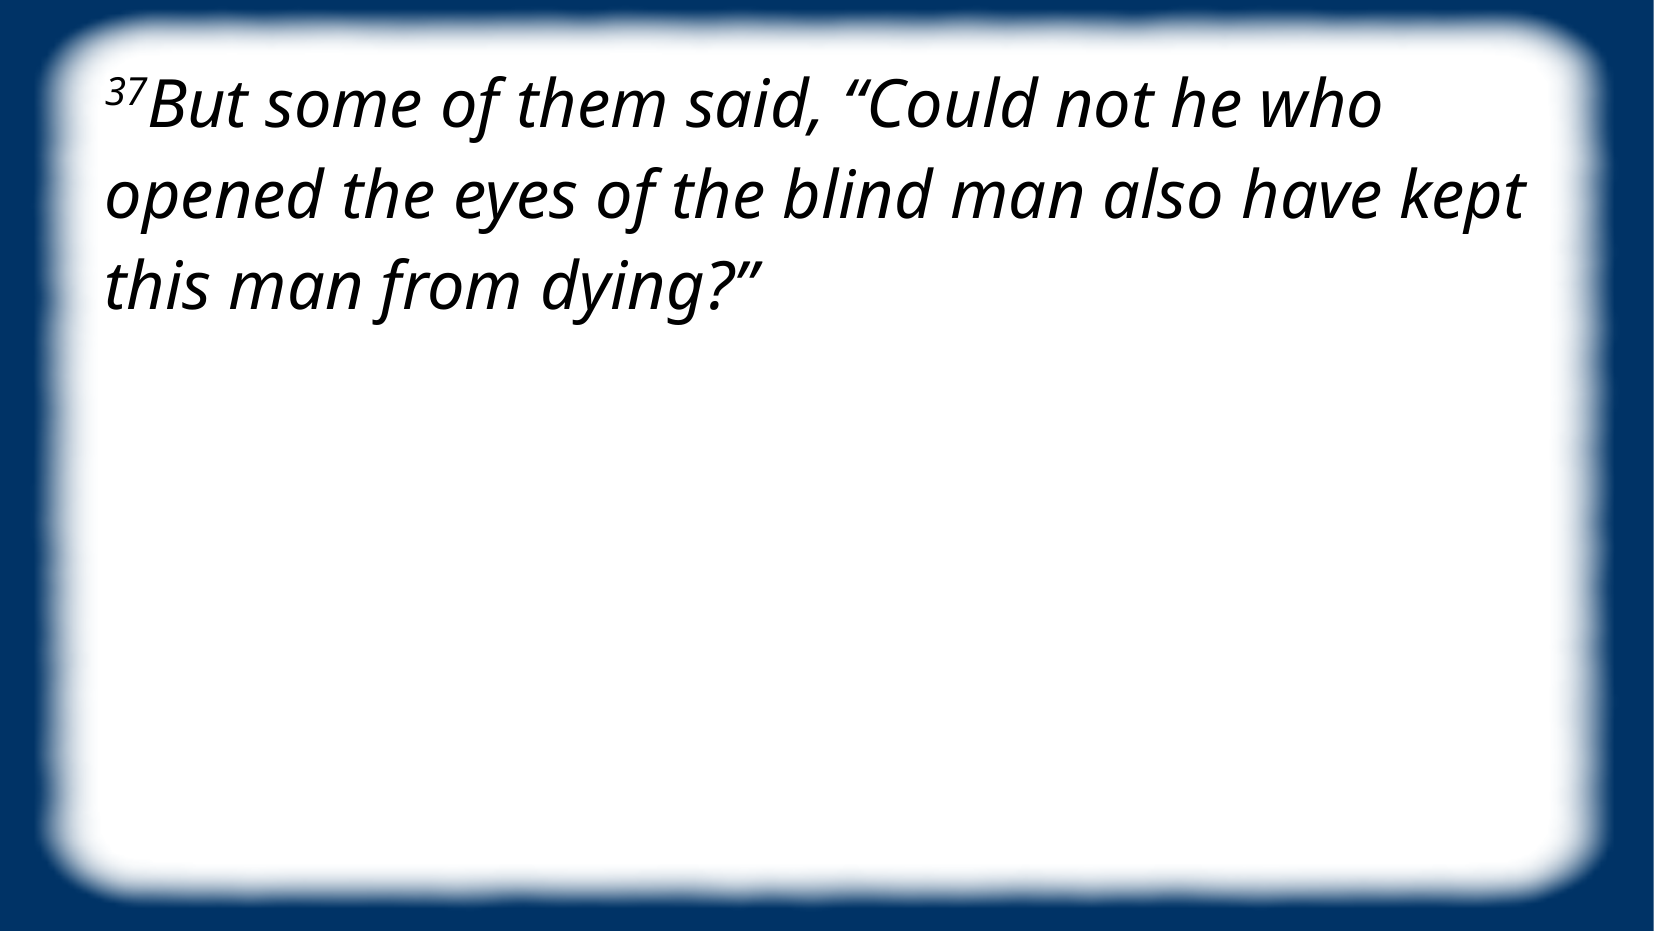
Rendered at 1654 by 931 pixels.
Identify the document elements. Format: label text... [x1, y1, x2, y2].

picture [0, 0, 1654, 931]
text_box 37But some of them said, “Could not he who opened the eyes of the blind man also have kept this man from dying?” [90, 48, 1561, 331]
